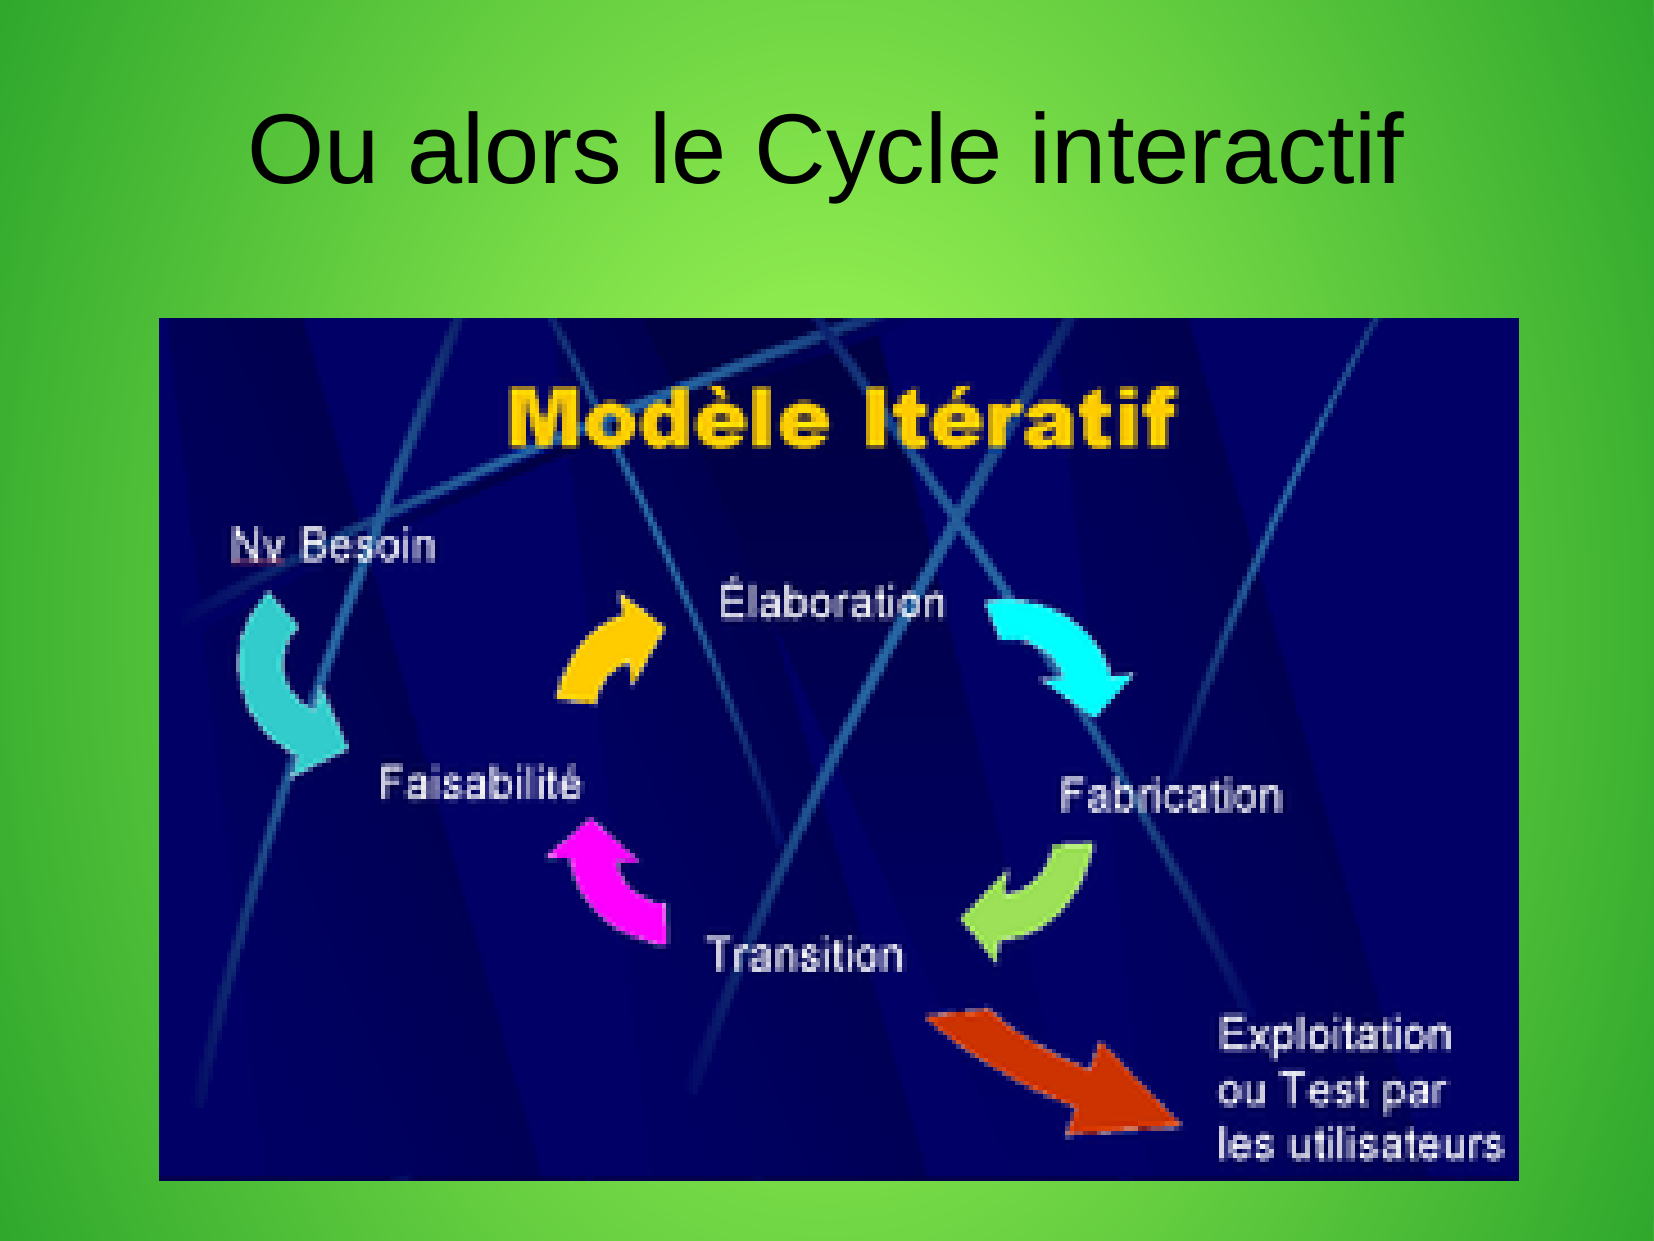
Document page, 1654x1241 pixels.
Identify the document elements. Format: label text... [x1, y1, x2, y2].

picture [159, 318, 1519, 1181]
title Ou alors le Cycle interactif [82, 47, 1571, 252]
